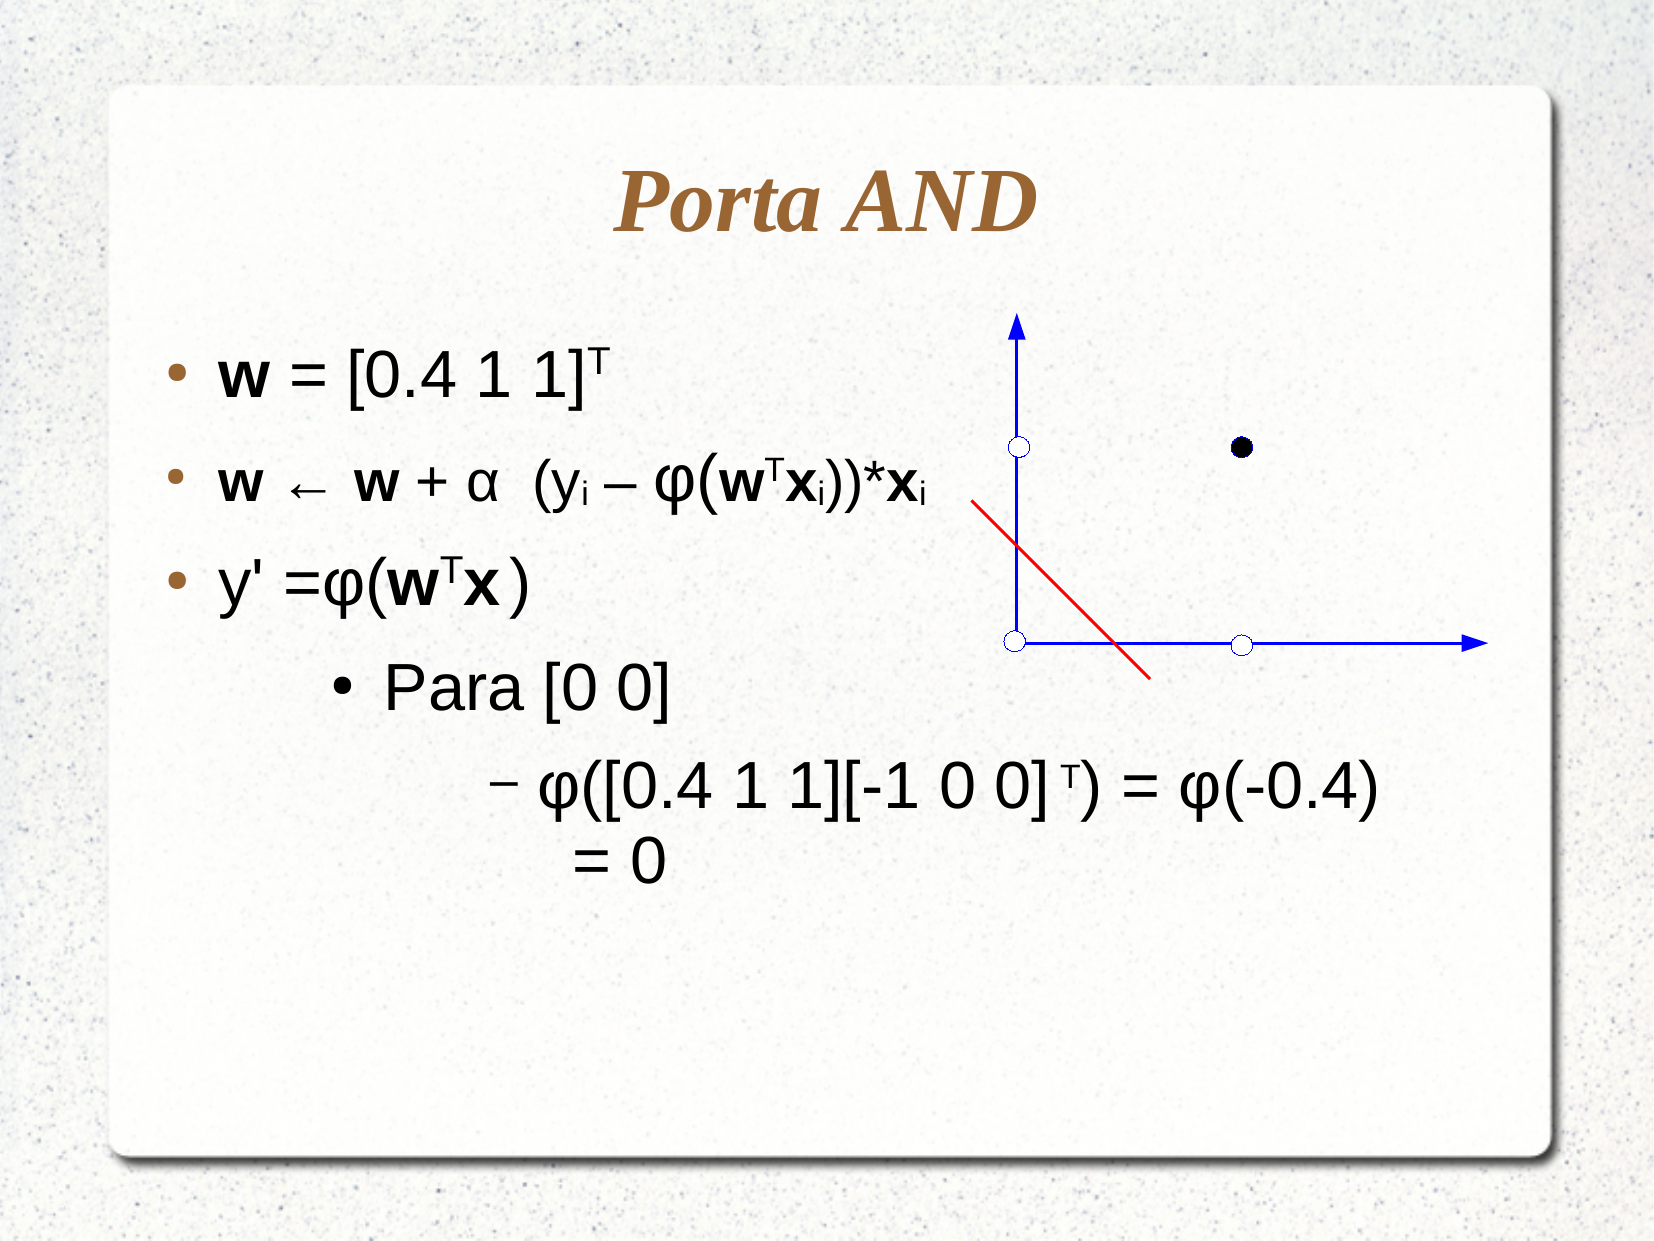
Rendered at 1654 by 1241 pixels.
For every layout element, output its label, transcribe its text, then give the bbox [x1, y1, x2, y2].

list w = [0.4 1 1]T w ← w + α (yi – φ(wTxi))*xi y' =φ(wTx ) Para [0 0] φ([0.4 1 1][-1 0 0] T) = φ(-0.4) = 0 [147, 336, 1506, 1241]
picture [0, 0, 1654, 1241]
title Porta AND [118, 96, 1536, 304]
